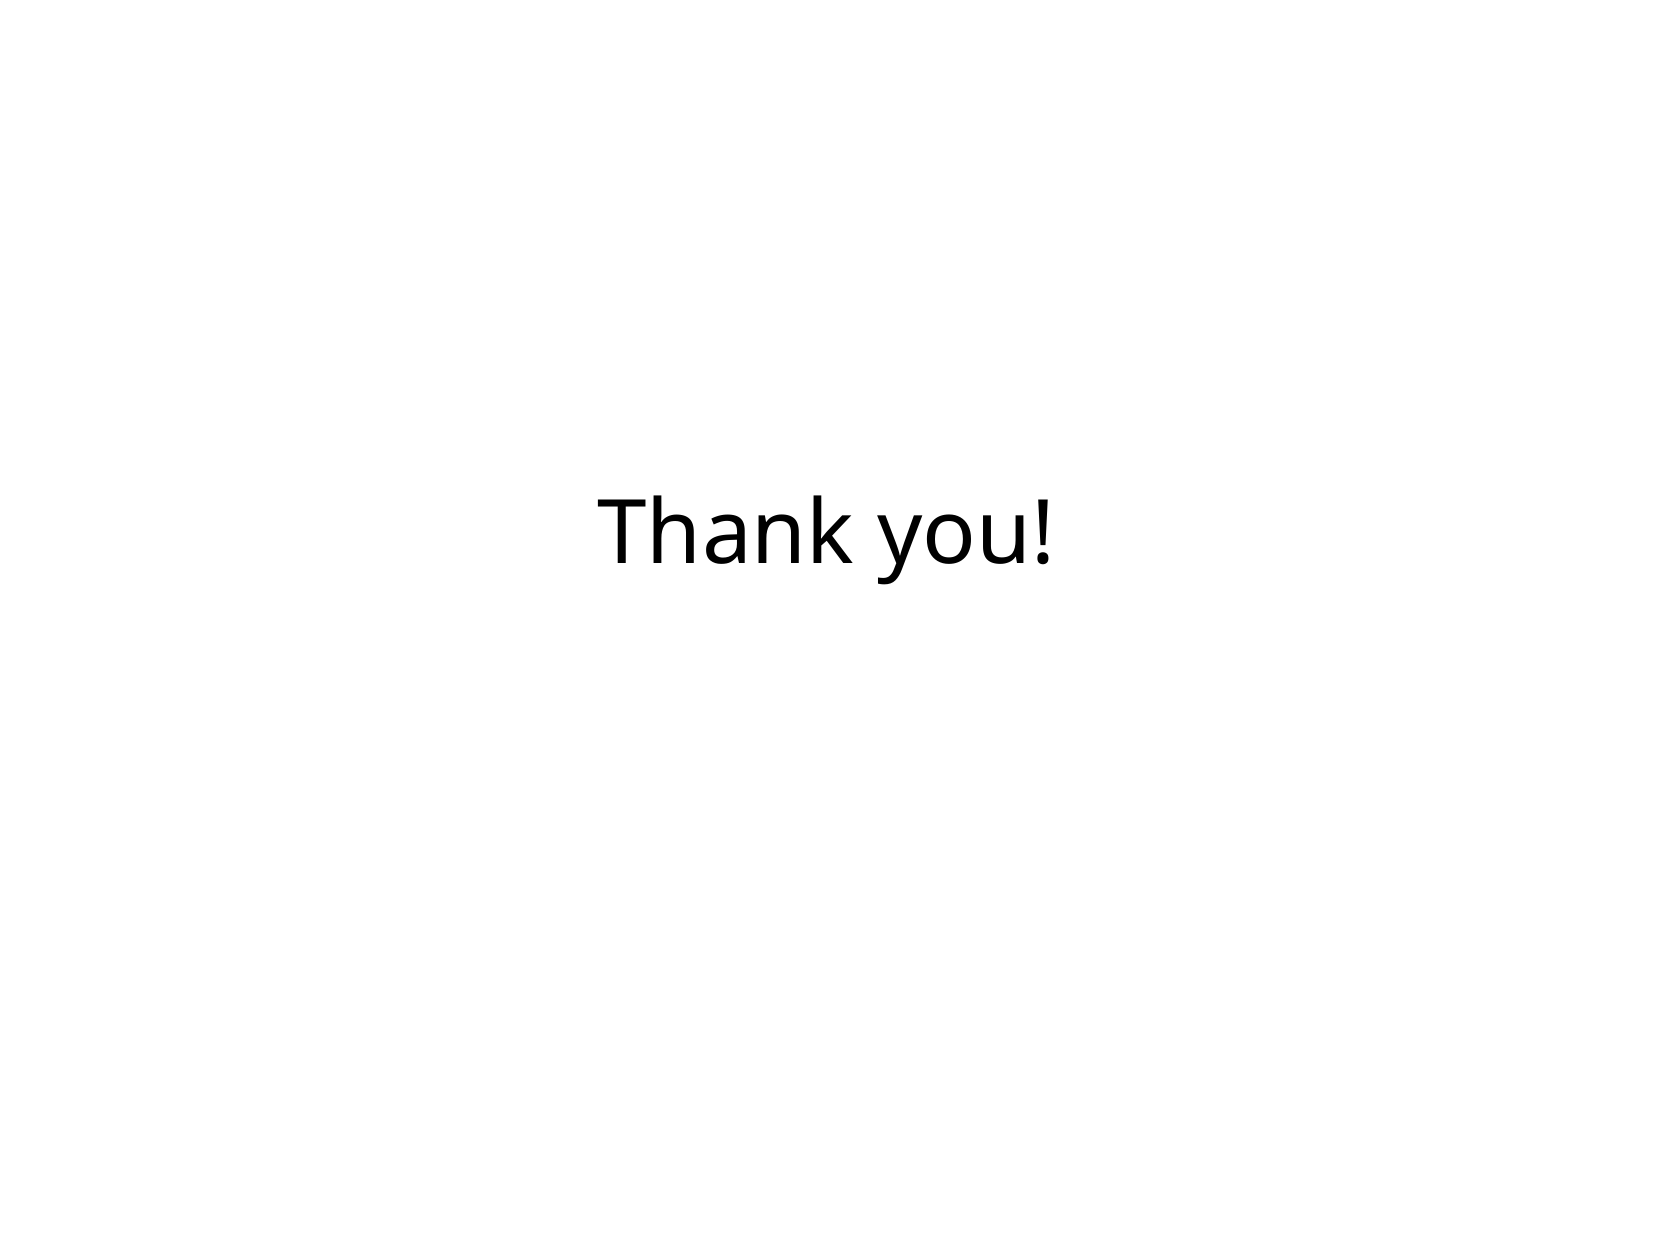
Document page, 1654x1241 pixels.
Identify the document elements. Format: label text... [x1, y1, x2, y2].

subtitle Thank you! [82, 49, 1571, 1010]
